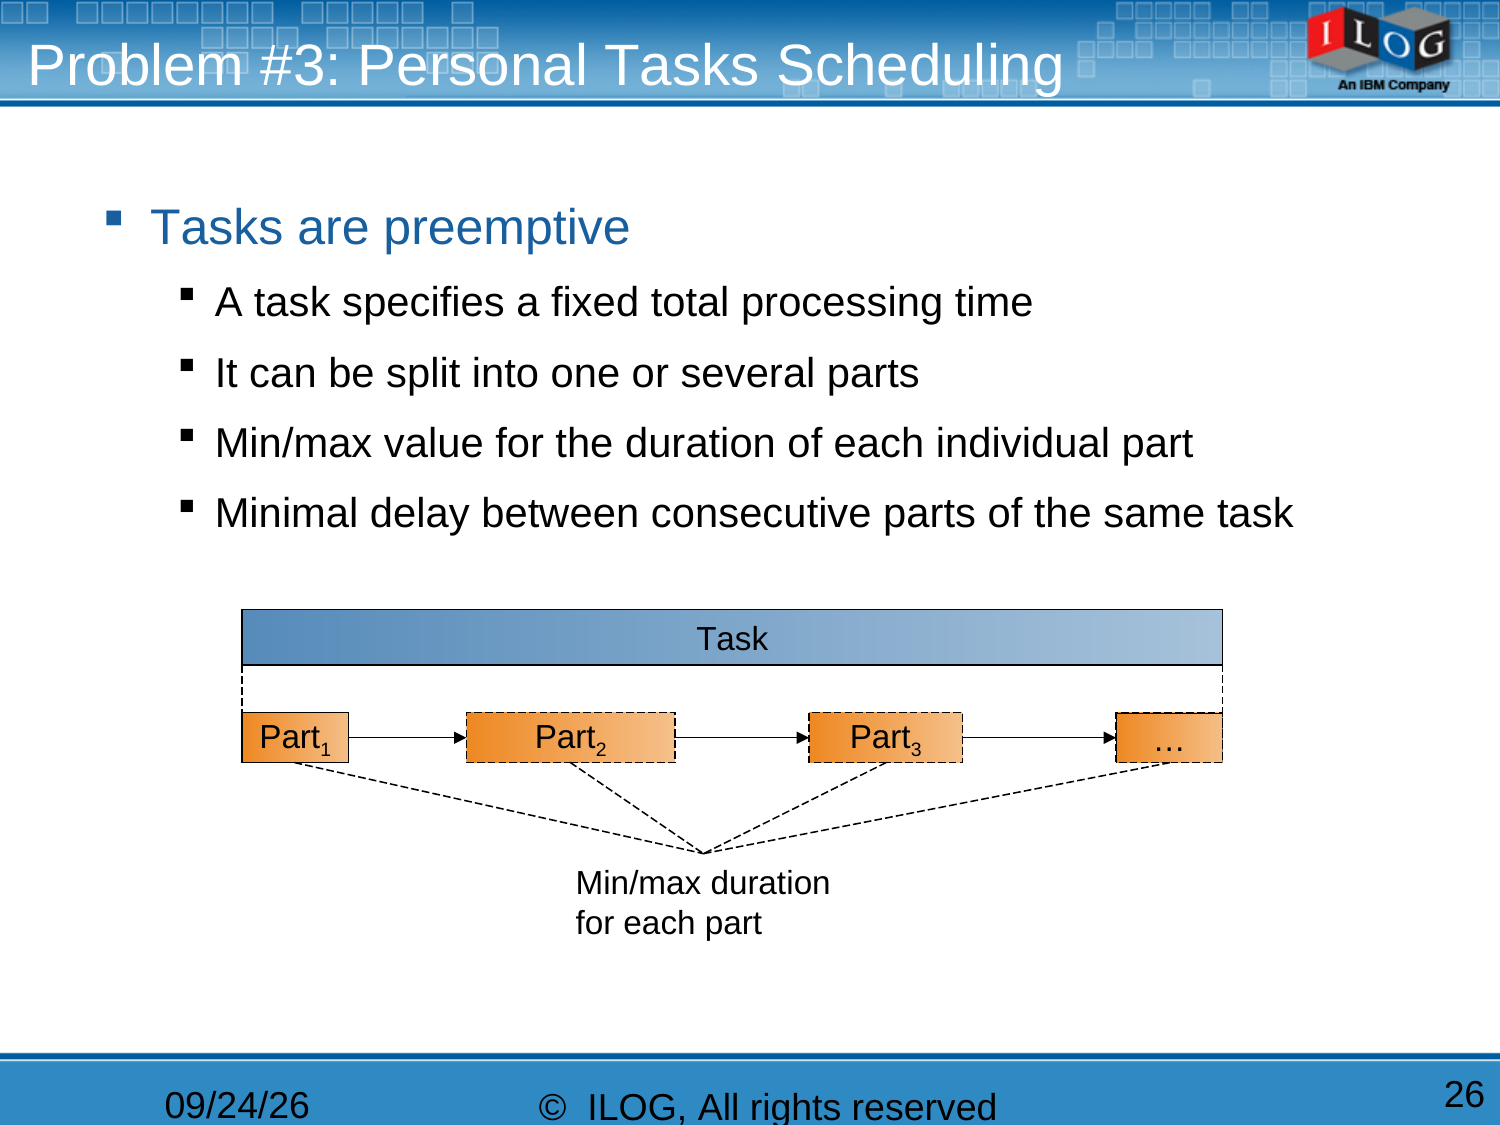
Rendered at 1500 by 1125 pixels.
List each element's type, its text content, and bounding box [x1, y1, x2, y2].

picture [775, 1102, 785, 1118]
text_box Part2 [466, 712, 676, 763]
title Problem #3: Personal Tasks Scheduling [12, 0, 1300, 144]
list Tasks are preemptive A task specifies a fixed total processing time It can be split into one or several parts Min/max value for the duration of each individual part Minimal delay between consecutive parts of the same task [87, 174, 1413, 610]
text_box Min/max duration for each part [560, 853, 847, 949]
text_box Part1 [242, 712, 349, 763]
picture [0, 0, 1500, 1125]
text_box Part3 [809, 712, 963, 763]
text_box … [1116, 712, 1223, 763]
text_box Task [242, 609, 1223, 665]
